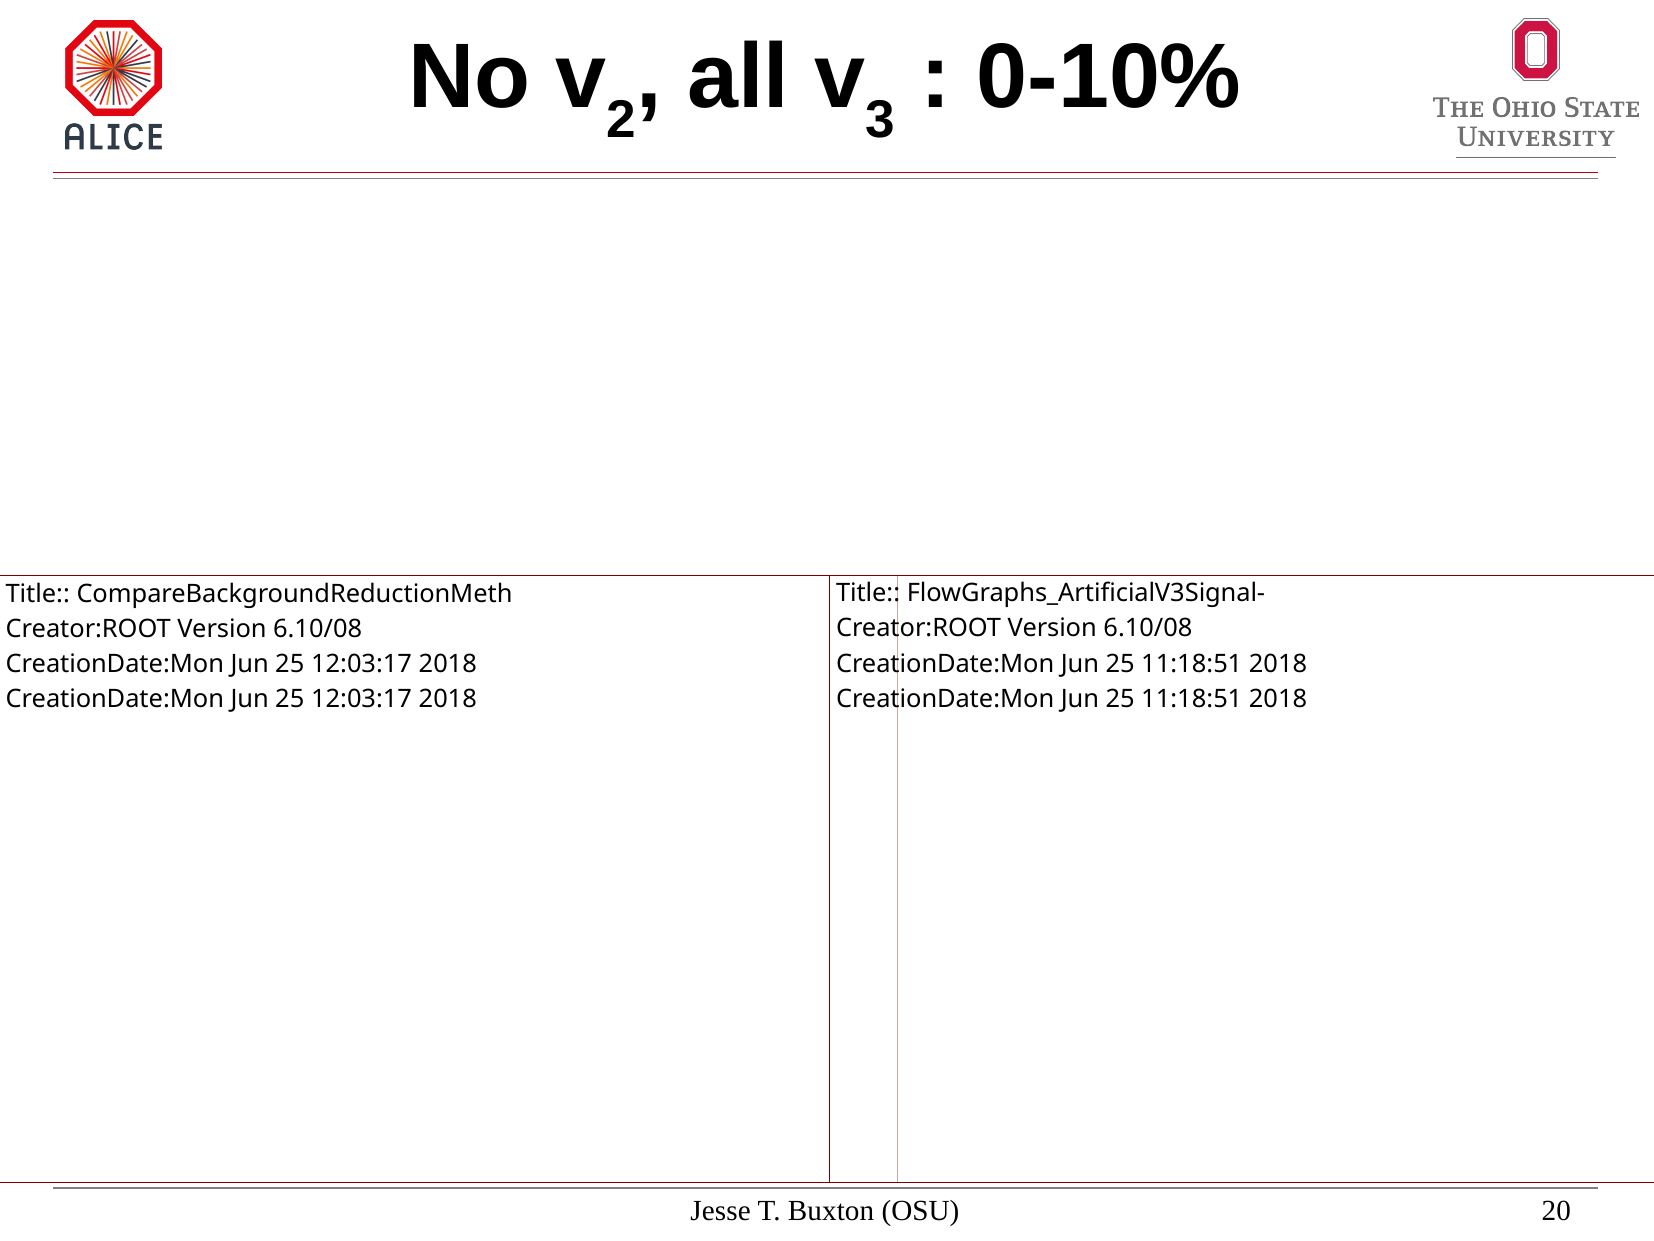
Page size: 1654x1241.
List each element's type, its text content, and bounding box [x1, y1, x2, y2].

picture [0, 573, 1654, 1183]
picture [1513, 5, 1642, 171]
picture [65, 20, 137, 150]
title No v2, all v3 : 0-10% [137, 1, 1513, 172]
